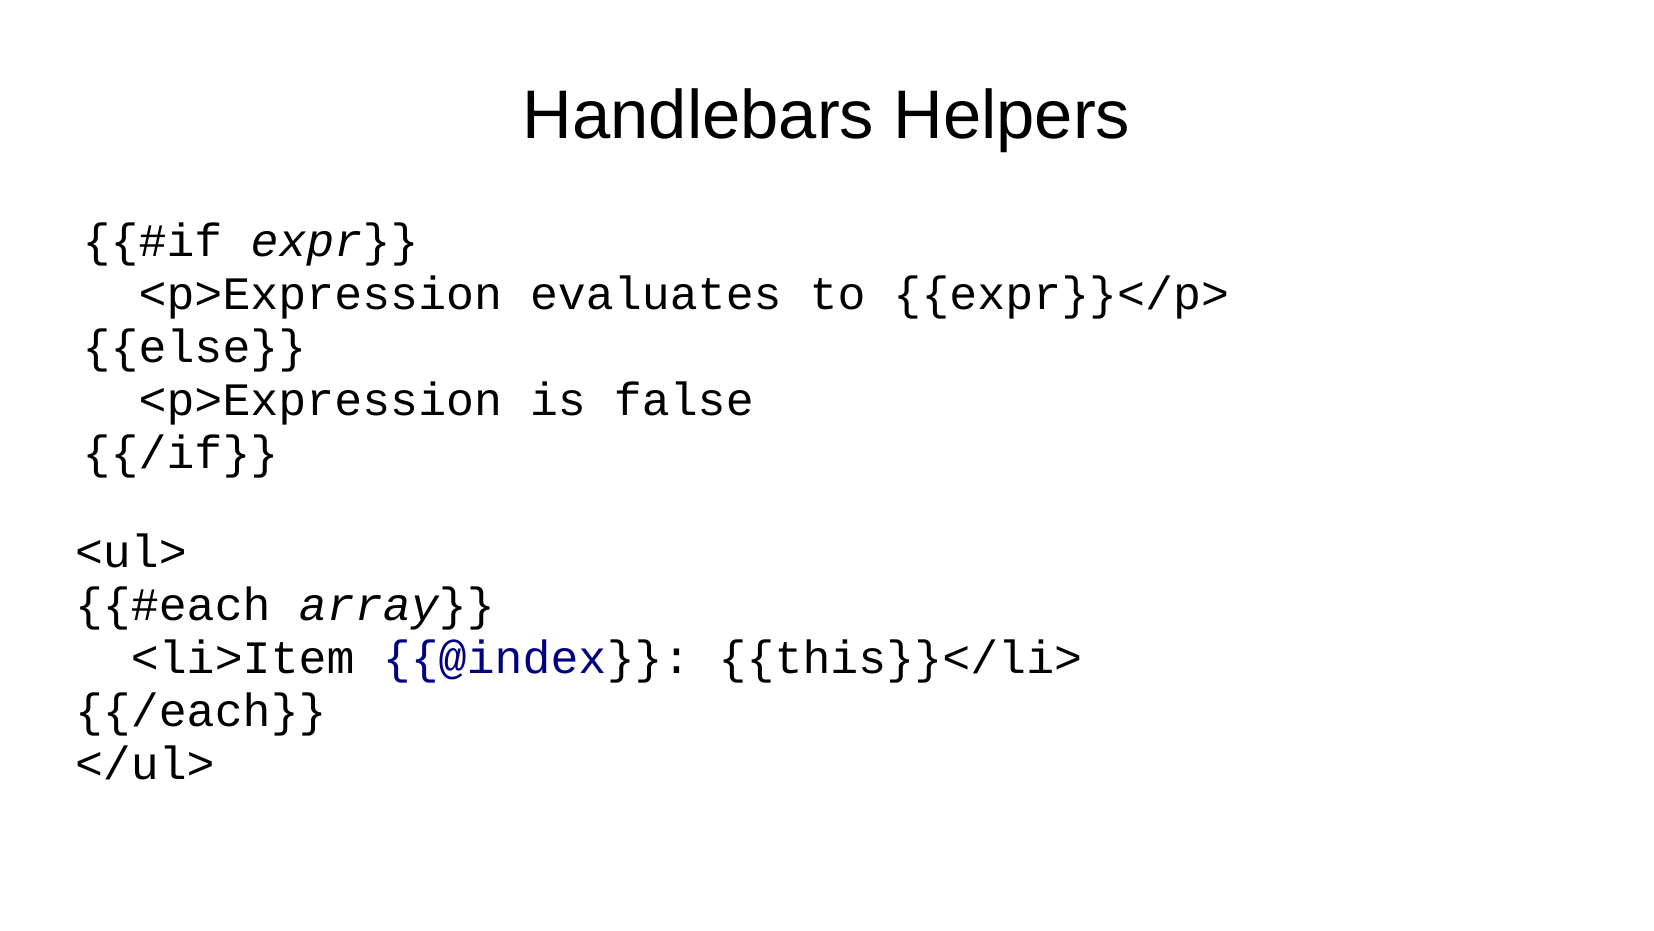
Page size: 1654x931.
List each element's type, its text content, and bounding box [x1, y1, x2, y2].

list <ul> {{#each array}} <li>Item {{@index}}: {{this}}</li> {{/each}} </ul> [75, 528, 1564, 795]
title Handlebars Helpers [82, 37, 1571, 193]
list {{#if expr}} <p>Expression evaluates to {{expr}}</p> {{else}} <p>Expression is false {{/if}} [82, 217, 1571, 484]
